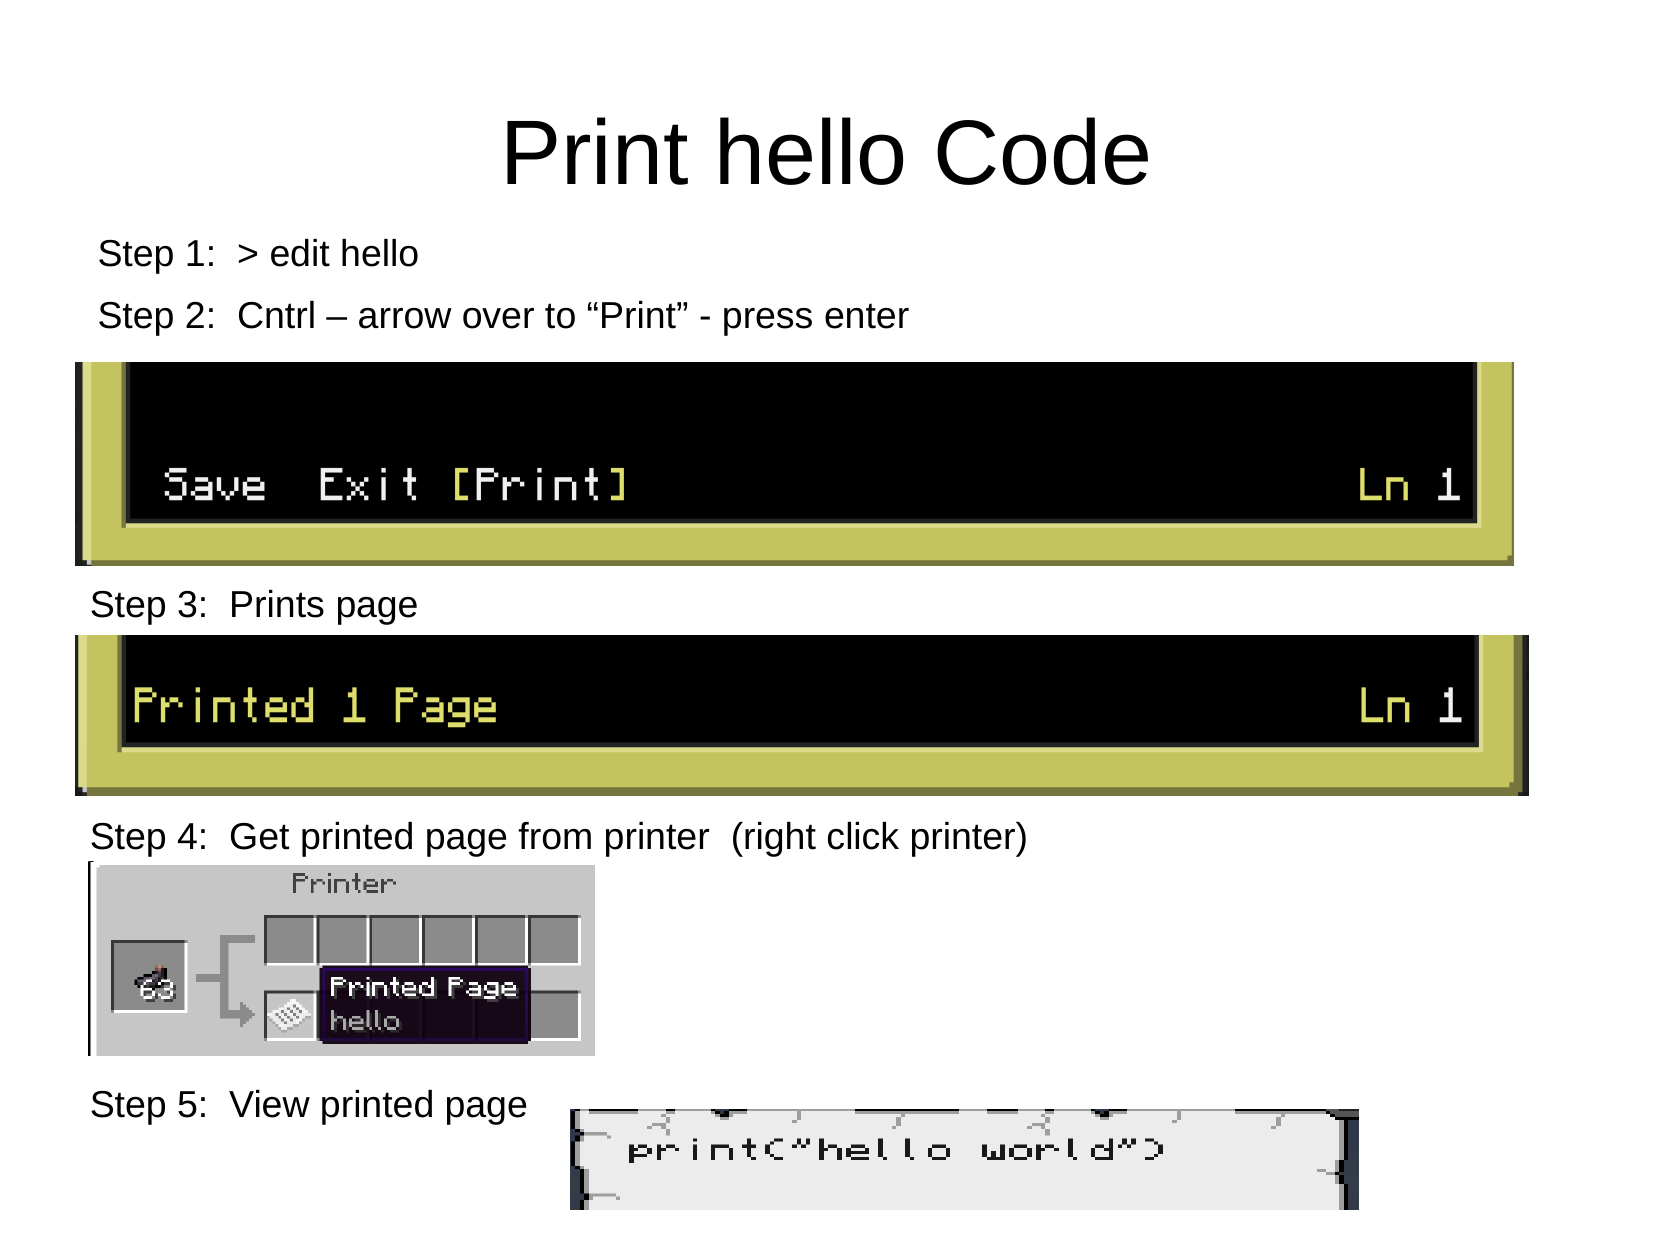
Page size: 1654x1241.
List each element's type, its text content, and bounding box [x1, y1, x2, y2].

picture [88, 861, 595, 1056]
picture [75, 362, 1514, 566]
picture [75, 635, 1529, 796]
text_box Step 1: > edit hello [82, 225, 946, 282]
text_box Step 4: Get printed page from printer (right click printer) [75, 808, 1471, 866]
title Print hello Code [82, 49, 1571, 257]
text_box Step 2: Cntrl – arrow over to “Print” - press enter [82, 287, 946, 345]
text_box Step 5: View printed page [75, 1076, 781, 1134]
text_box Step 3: Prints page [75, 575, 938, 633]
picture [570, 1109, 1359, 1210]
